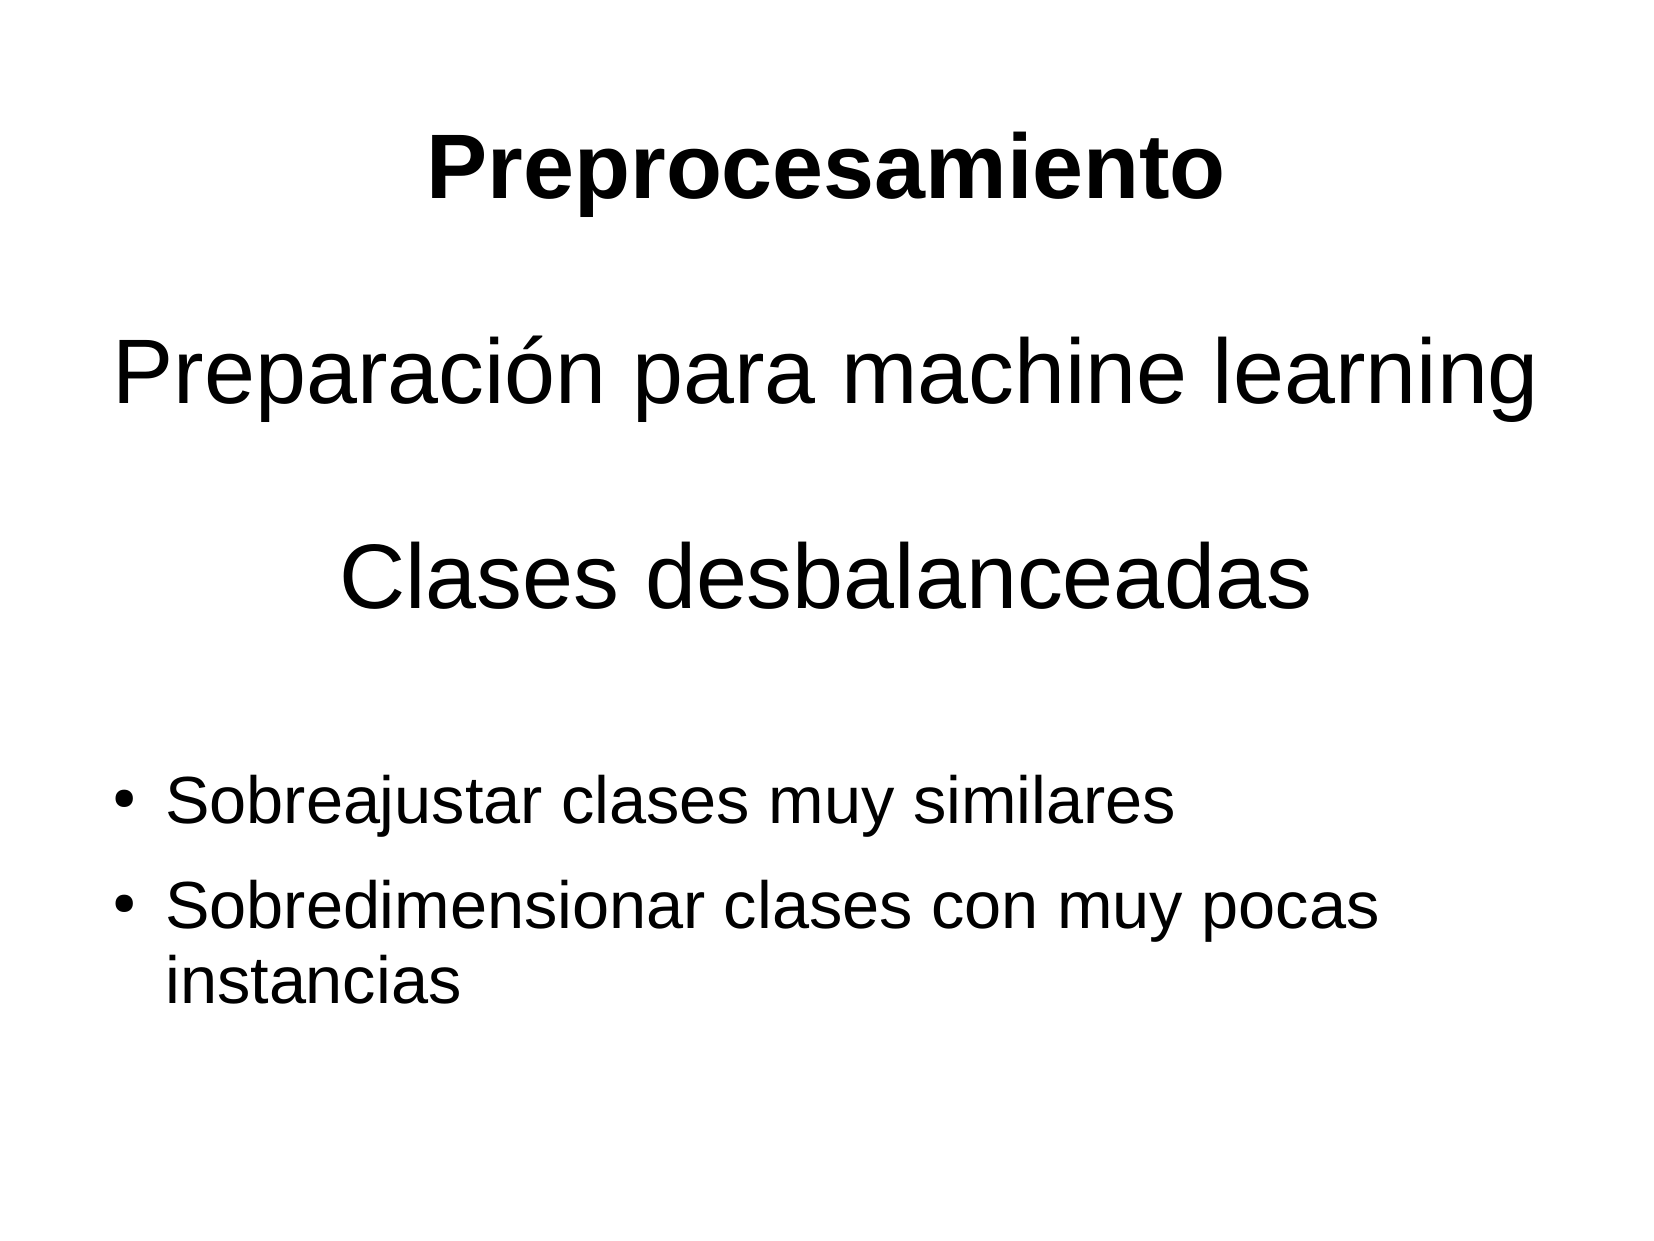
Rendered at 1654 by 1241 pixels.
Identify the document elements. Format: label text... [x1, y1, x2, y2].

list Sobreajustar clases muy similares Sobredimensionar clases con muy pocas instancias [94, 659, 1583, 1241]
title Preprocesamiento Preparación para machine learning Clases desbalanceadas [82, 115, 1571, 628]
